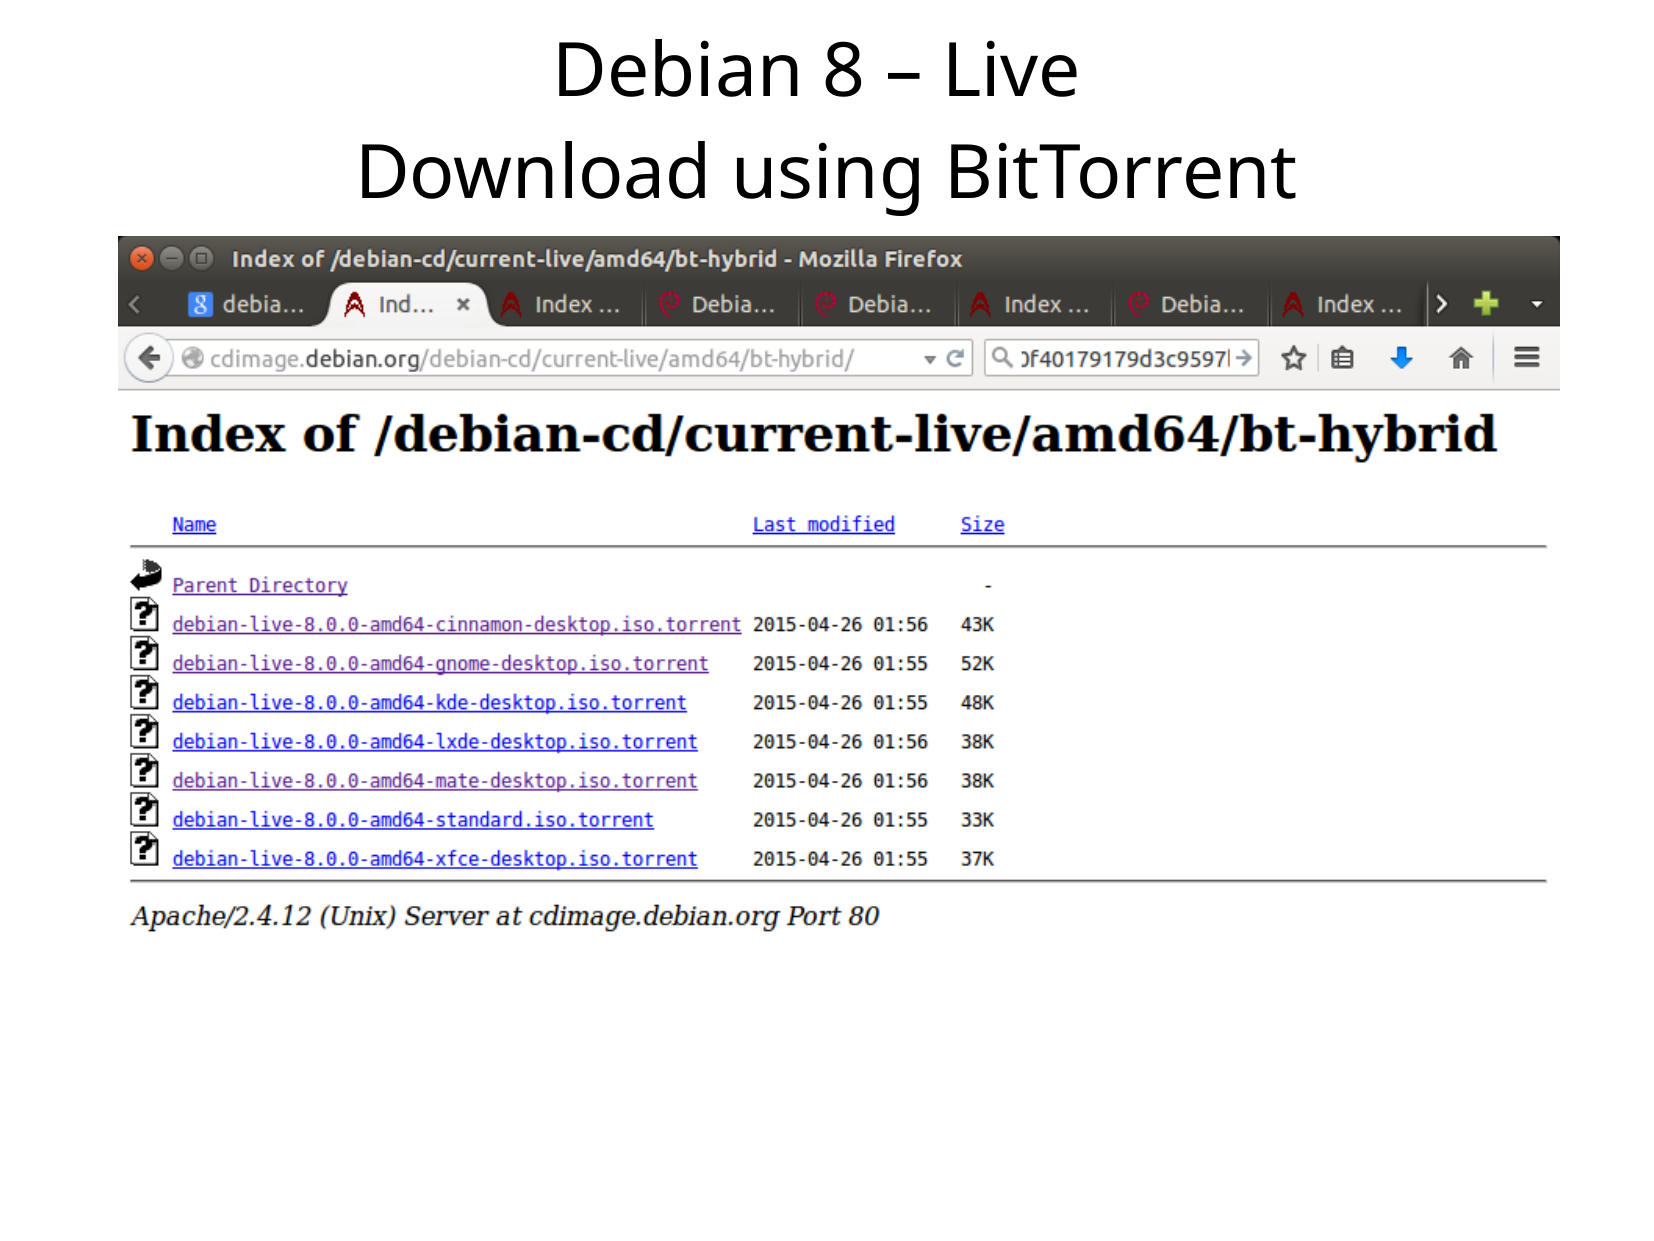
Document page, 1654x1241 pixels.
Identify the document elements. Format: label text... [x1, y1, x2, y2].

title Debian 8 – Live Download using BitTorrent [82, 35, 1571, 201]
picture [118, 236, 1560, 1241]
